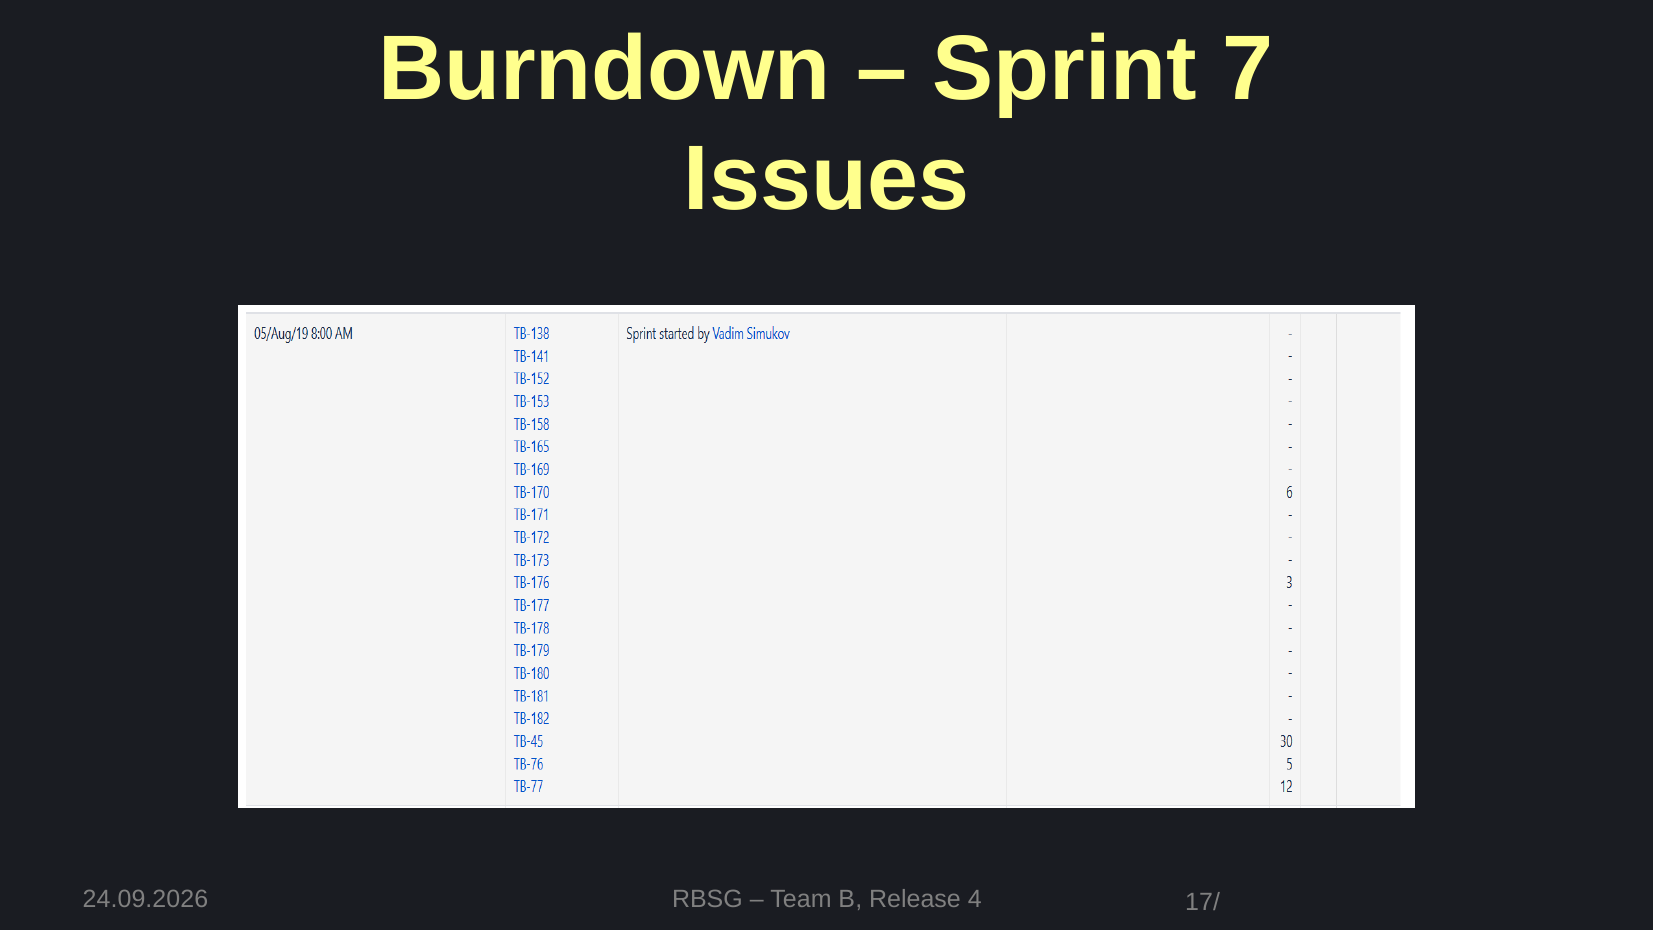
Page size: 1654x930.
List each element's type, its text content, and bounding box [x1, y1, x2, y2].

picture [238, 305, 1415, 808]
title Burndown – Sprint 7 Issues [82, 6, 1571, 229]
text_box / [1185, 885, 1571, 912]
text_box 03.09.2019 [82, 882, 468, 912]
text_box RBSG – Team B, Release 4 [565, 882, 1090, 912]
